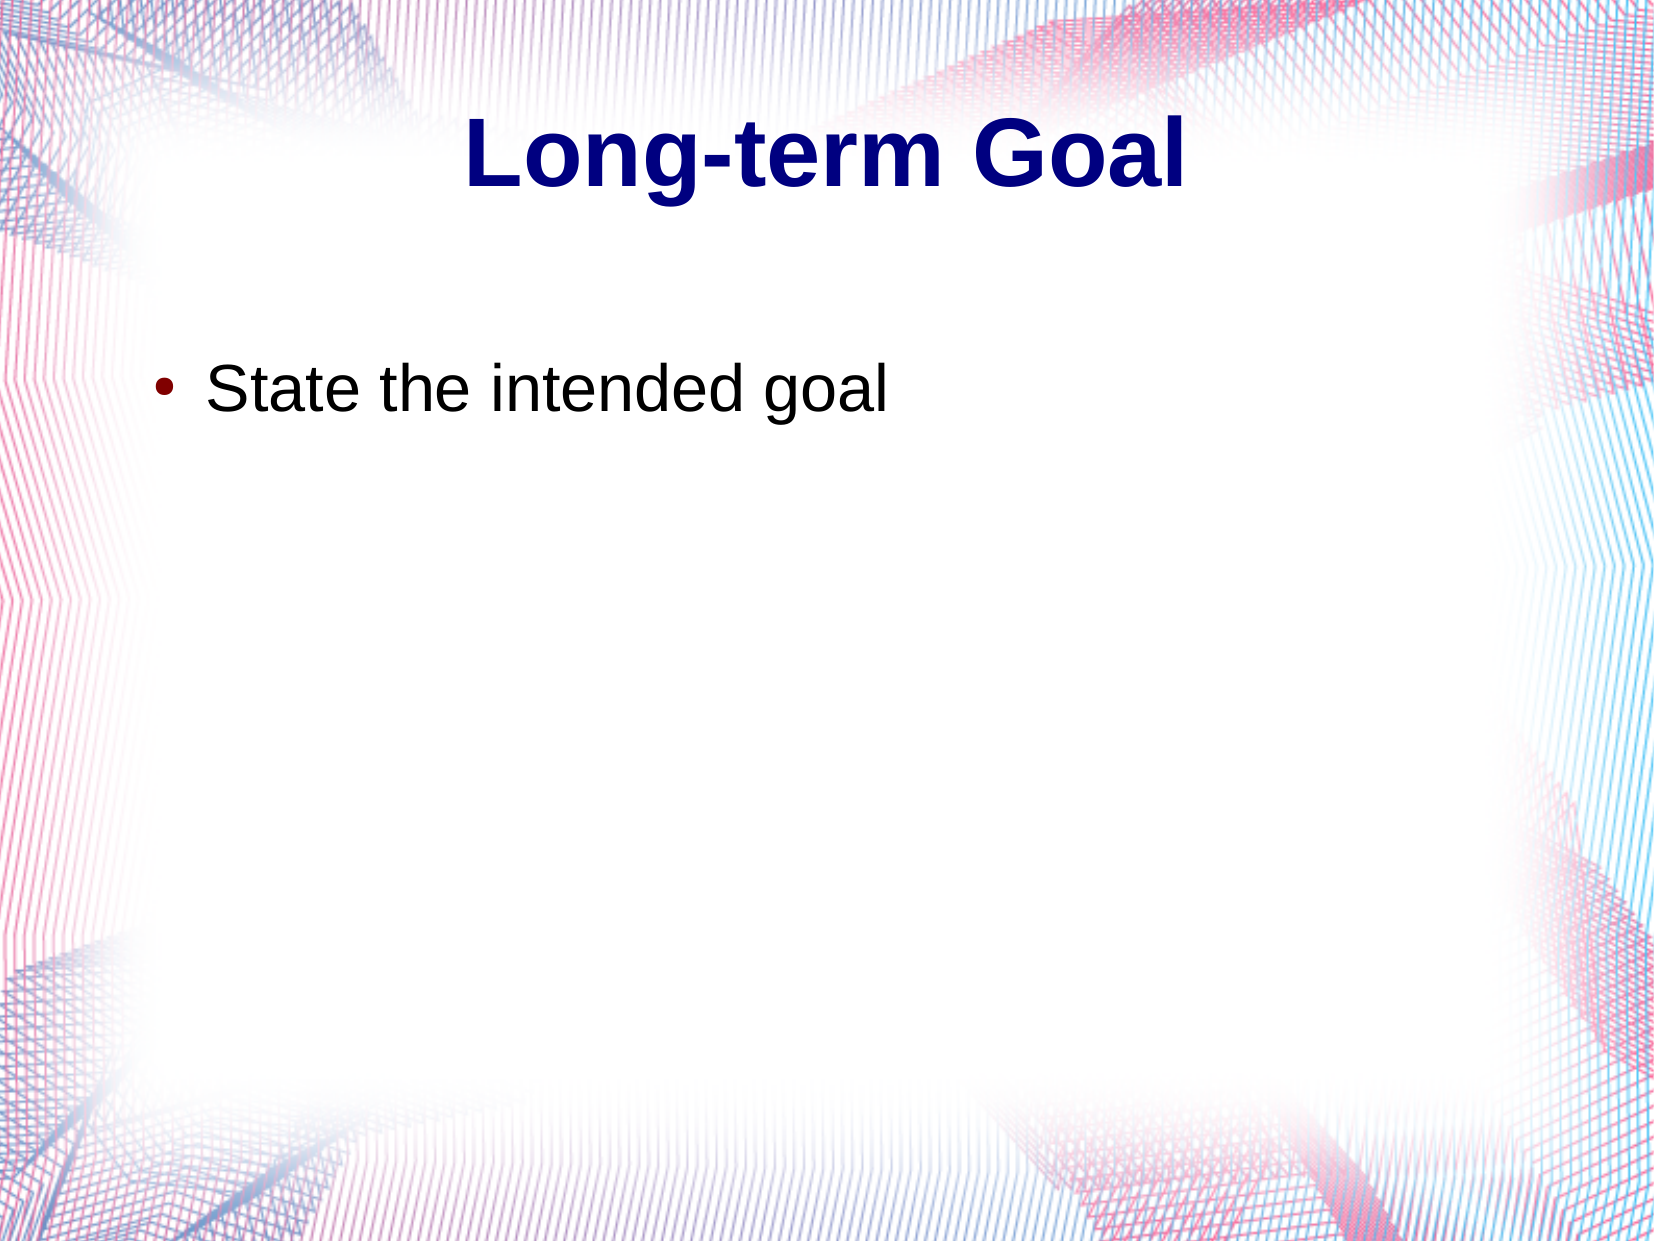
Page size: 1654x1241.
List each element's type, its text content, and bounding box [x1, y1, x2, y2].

title Long-term Goal [82, 49, 1571, 257]
list State the intended goal [134, 350, 1516, 1133]
picture [0, 0, 1654, 1241]
